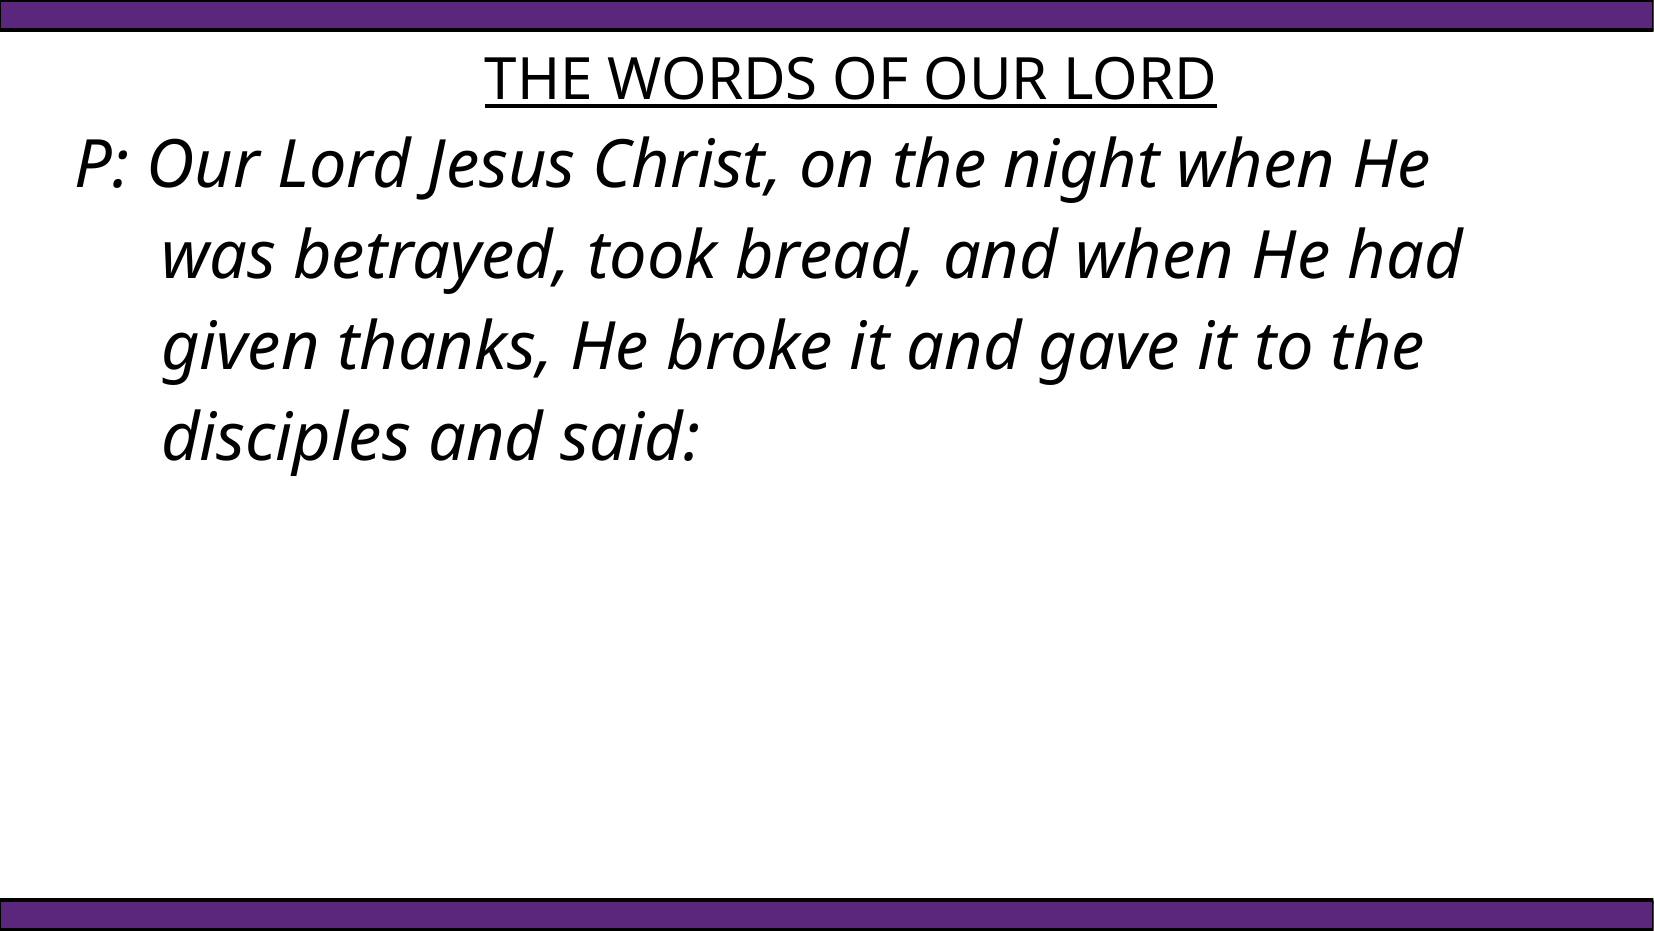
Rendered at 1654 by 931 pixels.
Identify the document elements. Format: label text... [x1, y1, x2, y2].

text_box THE WORDS OF OUR LORD P: Our Lord Jesus Christ, on the night when He was betrayed, took bread, and when He had given thanks, He broke it and gave it to the disciples and said: [60, 30, 1606, 478]
text_box [0, 900, 1654, 931]
picture [0, 31, 1654, 900]
text_box [0, 0, 1654, 31]
